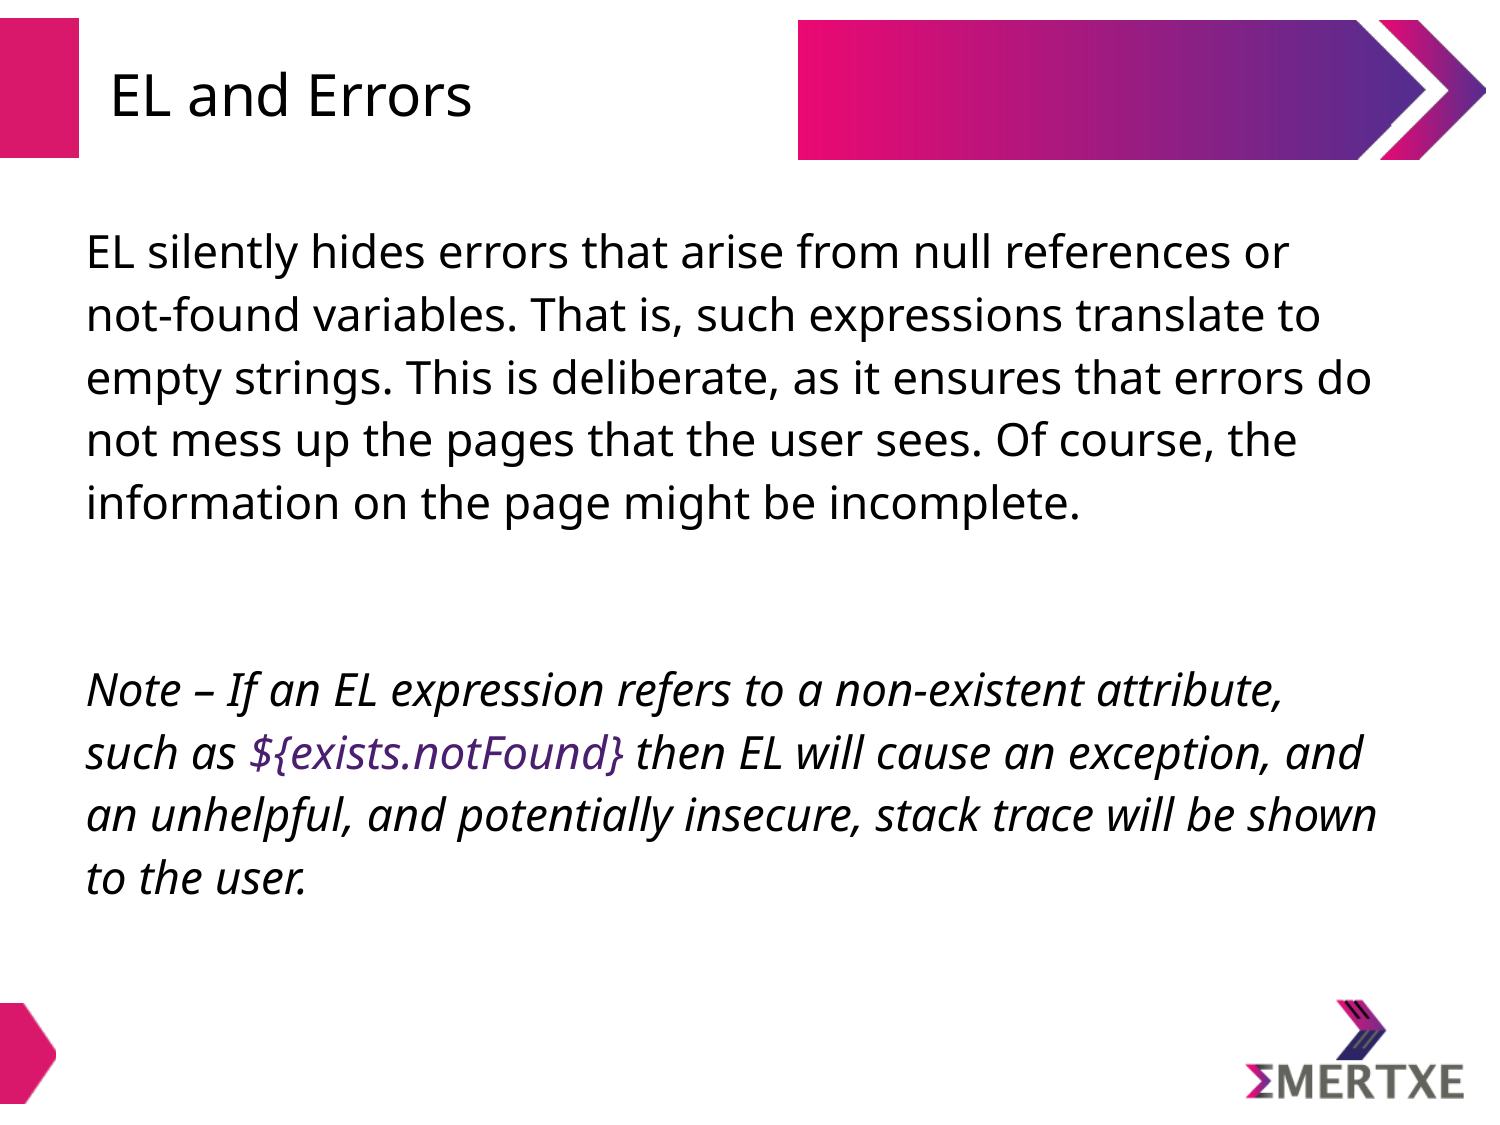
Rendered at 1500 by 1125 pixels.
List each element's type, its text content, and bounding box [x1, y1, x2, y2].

picture [798, 20, 1486, 160]
text_box EL and Errors [94, 47, 756, 131]
text_box EL silently hides errors that arise from null references or not-found variables. That is, such expressions translate to empty strings. This is deliberate, as it ensures that errors do not mess up the pages that the user sees. Of course, the information on the page might be incomplete. Note – If an EL expression refers to a non-existent attribute, such as ${exists.notFound} then EL will cause an exception, and an unhelpful, and potentially insecure, stack trace will be shown to the user. [70, 212, 1394, 870]
picture [1245, 996, 1465, 1099]
